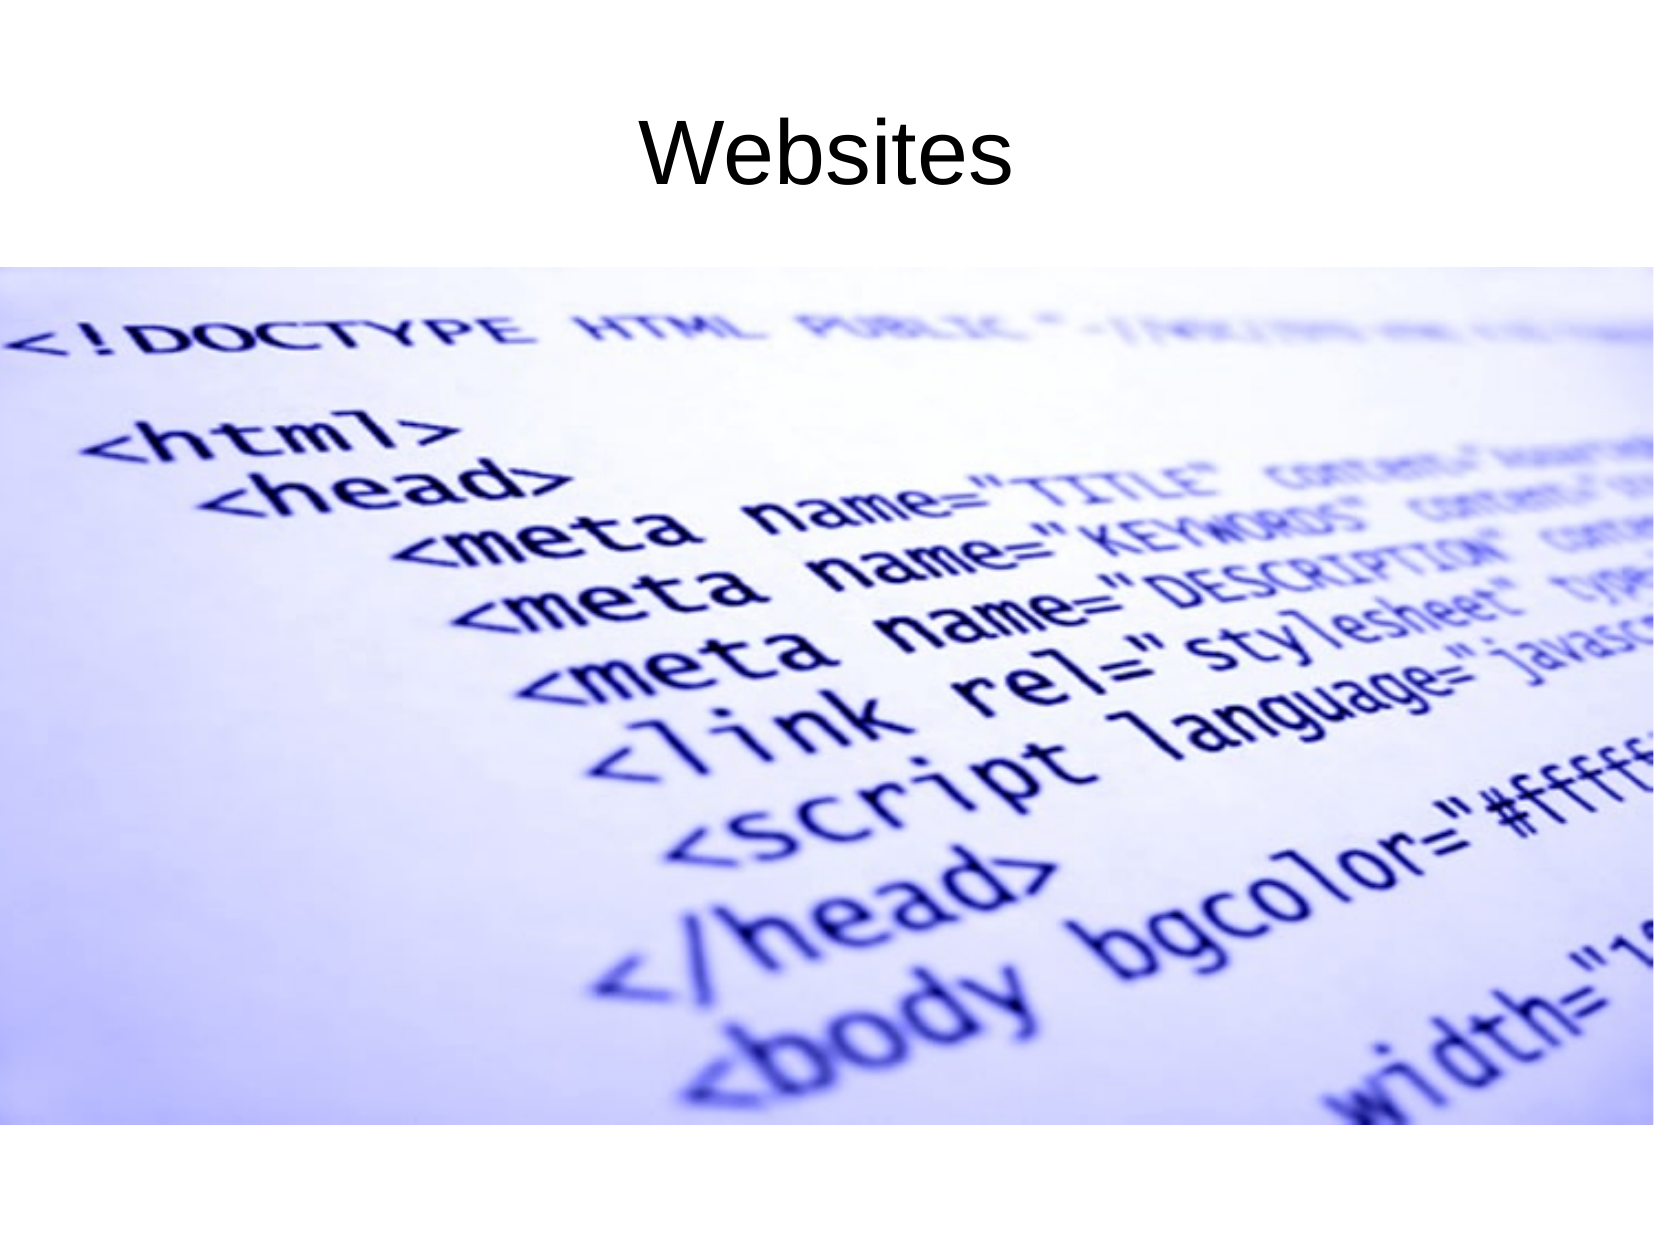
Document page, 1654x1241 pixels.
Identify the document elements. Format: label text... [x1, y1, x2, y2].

picture [0, 267, 1654, 1126]
title Websites [82, 49, 1571, 257]
